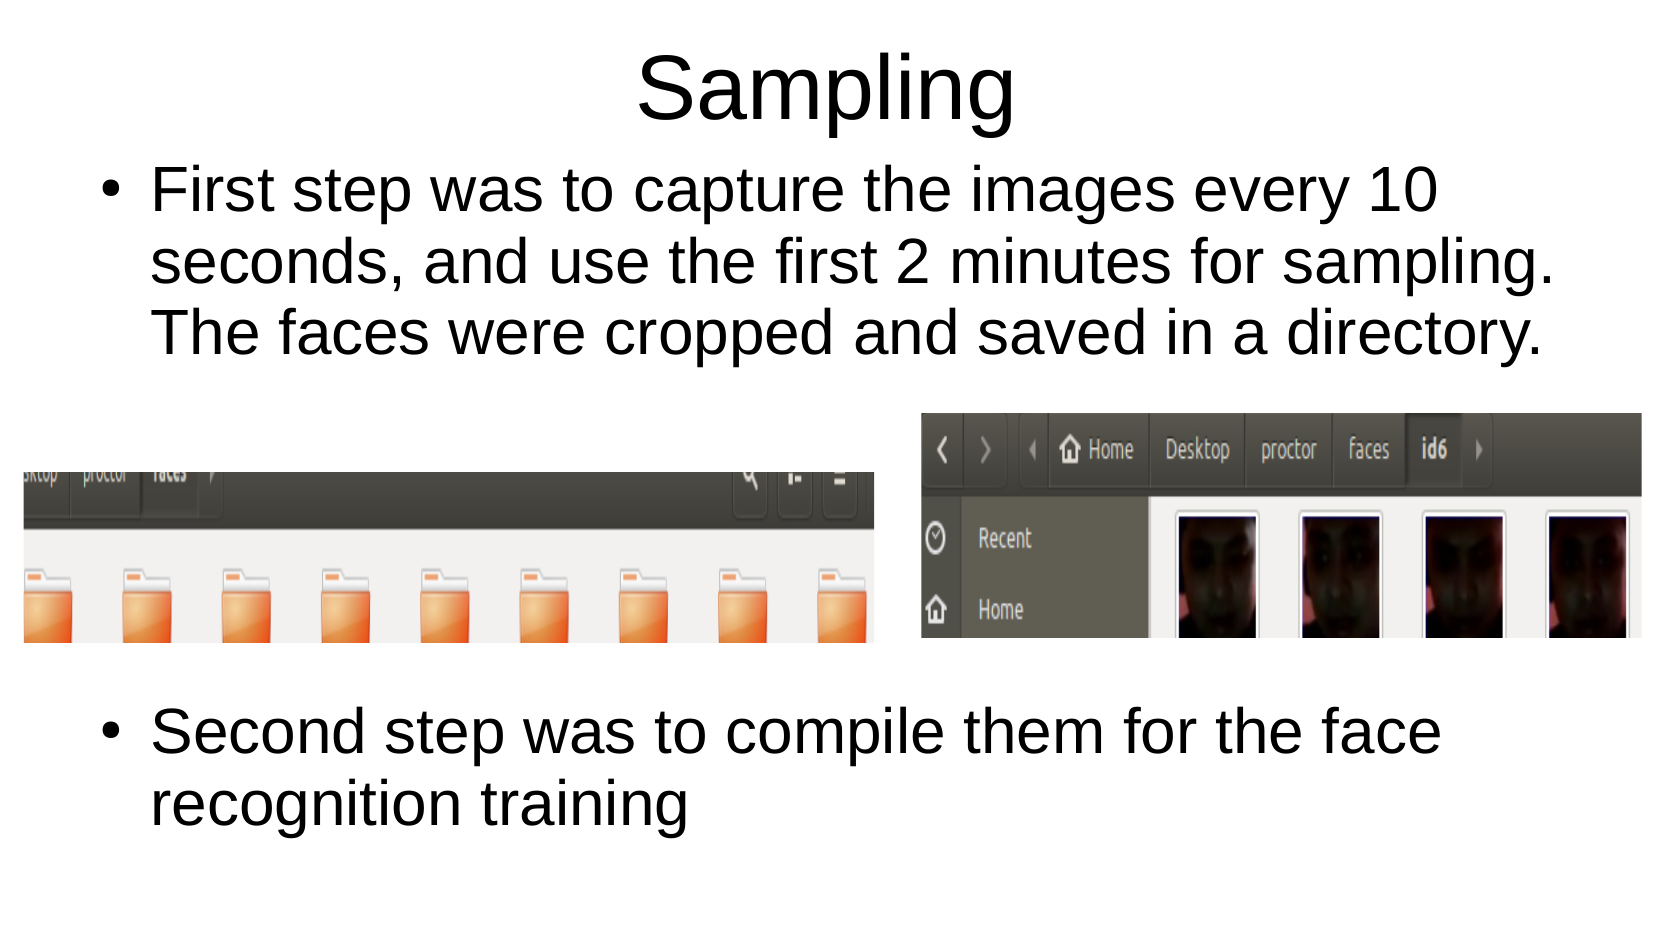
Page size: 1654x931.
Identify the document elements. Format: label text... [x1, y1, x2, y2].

list First step was to capture the images every 10 seconds, and use the first 2 minutes for sampling. The faces were cropped and saved in a directory. Second step was to compile them for the face recognition training [82, 153, 1571, 851]
picture [23, 472, 875, 643]
title Sampling [82, 10, 1571, 153]
picture [921, 413, 1642, 638]
